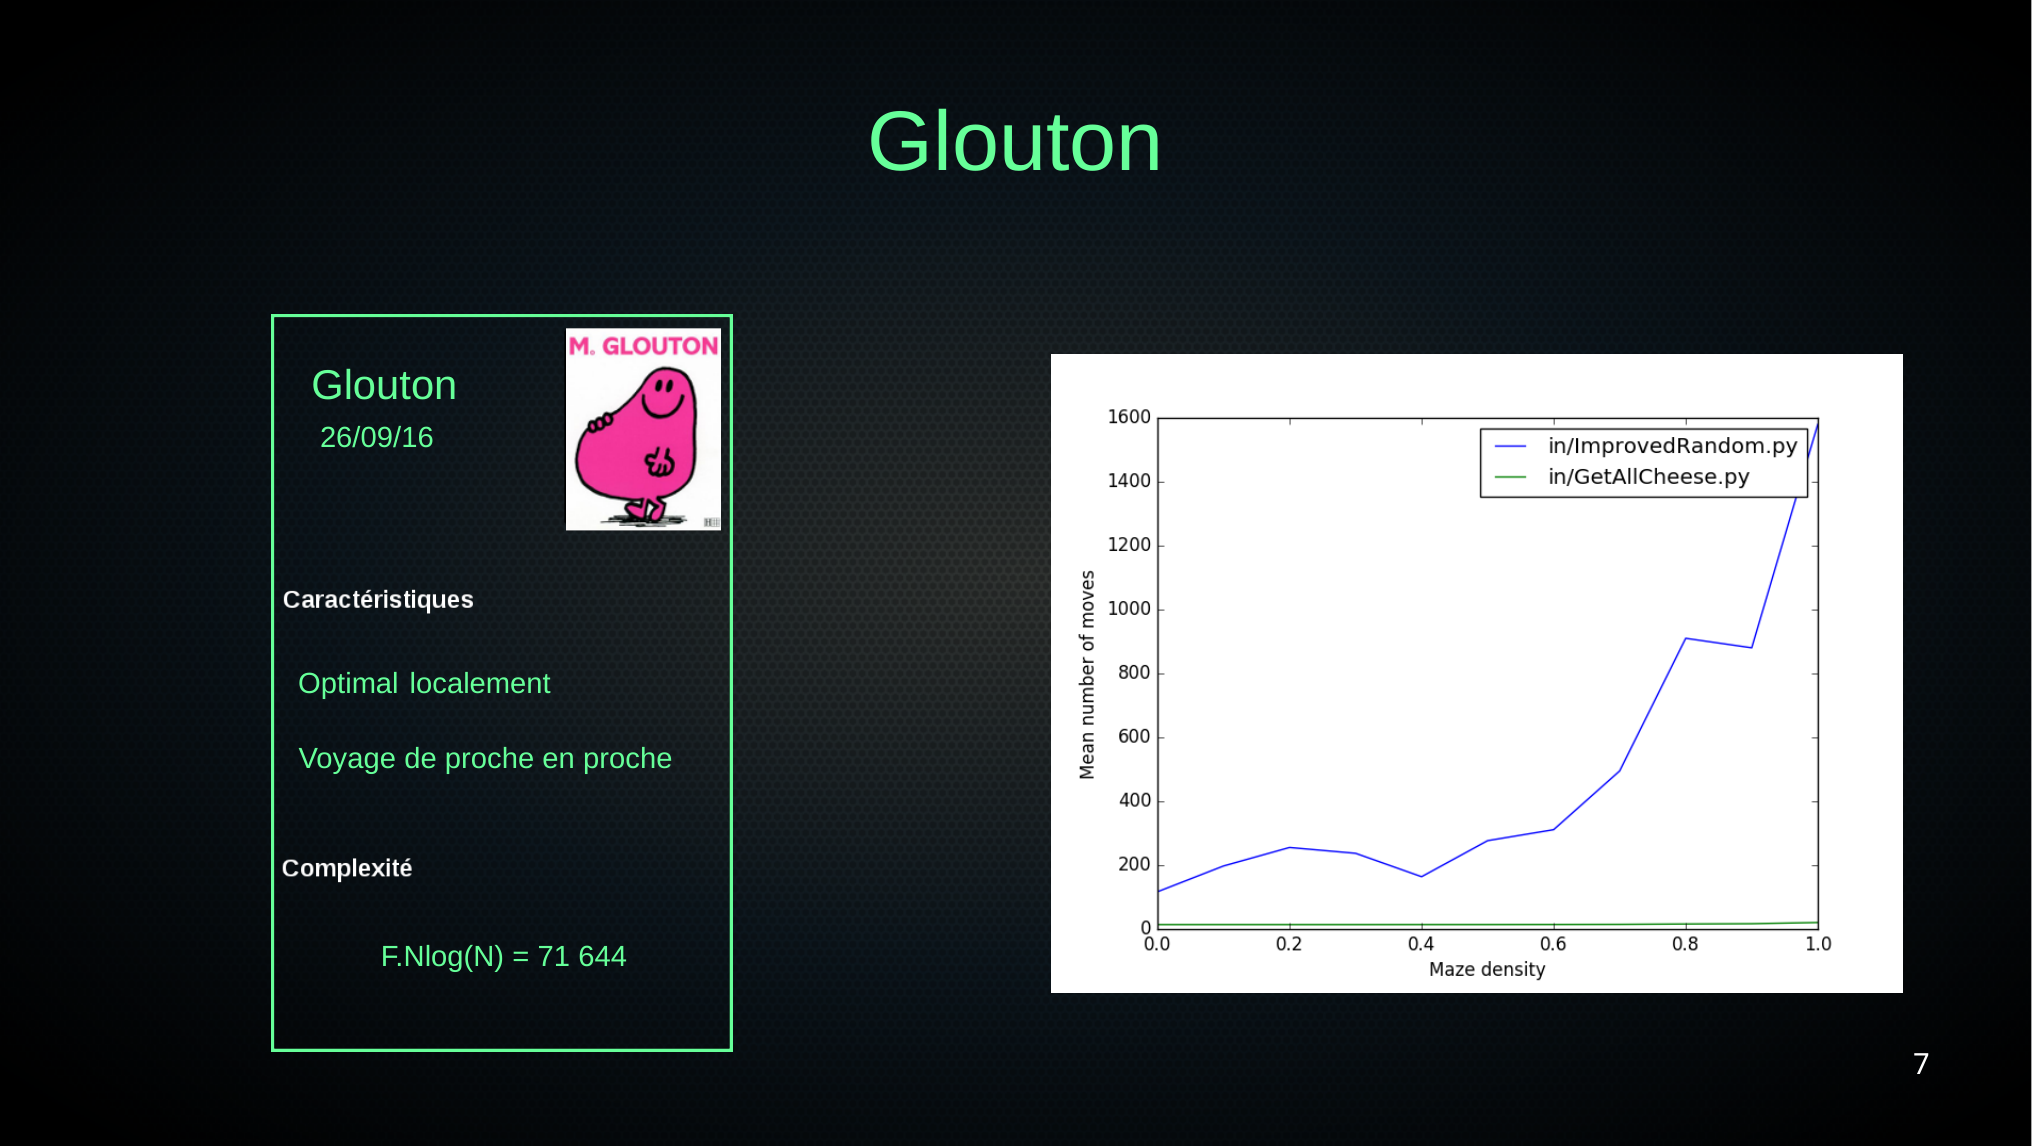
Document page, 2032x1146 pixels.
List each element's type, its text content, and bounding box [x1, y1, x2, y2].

text_box Voyage de proche en proche [283, 734, 709, 839]
text_box 26/09/16 [305, 413, 449, 461]
text_box F.Nlog(N) = 71 644 [366, 933, 660, 981]
text_box Glouton [296, 354, 473, 416]
text_box Optimal localement [283, 651, 567, 709]
picture [0, 0, 2032, 1146]
title Glouton [101, 45, 1930, 237]
